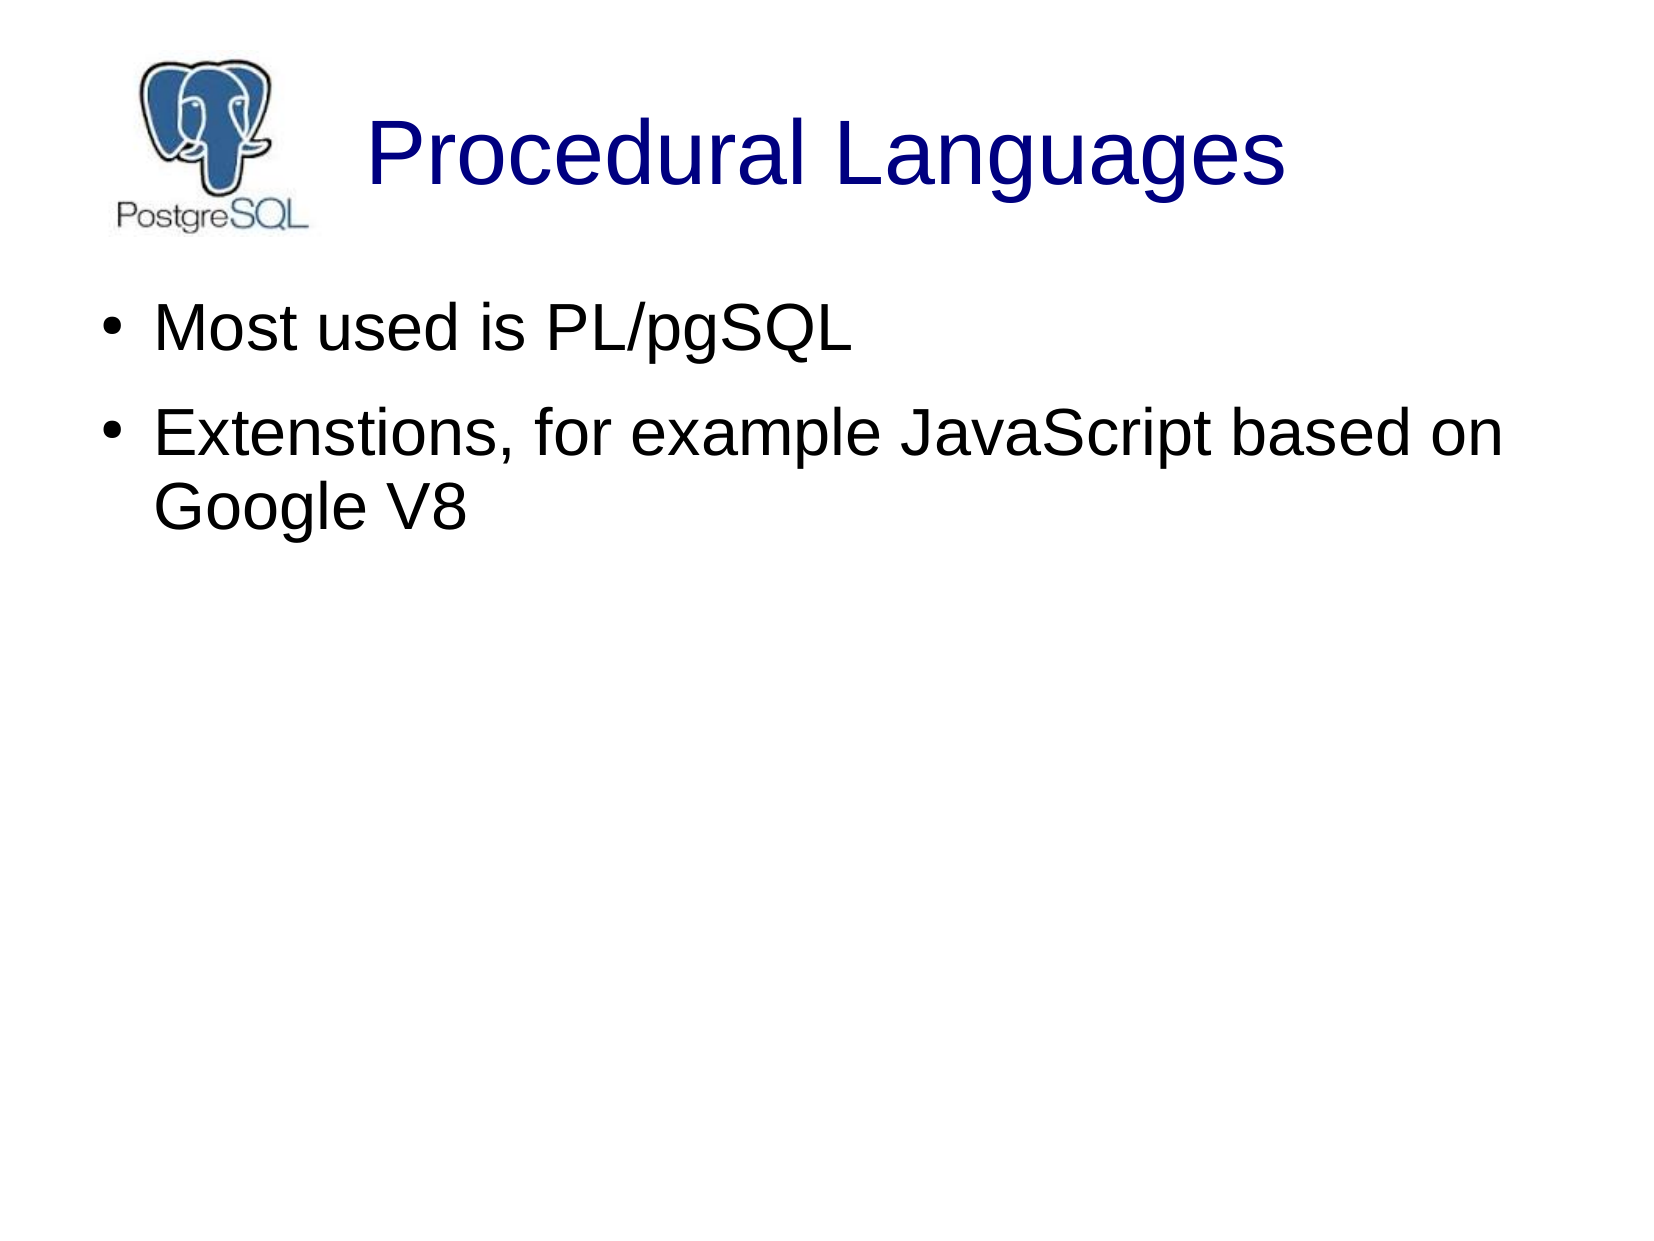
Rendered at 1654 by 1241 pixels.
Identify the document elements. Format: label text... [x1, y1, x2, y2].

picture [59, 50, 356, 237]
title Procedural Languages [82, 49, 1571, 257]
list Most used is PL/pgSQL Extenstions, for example JavaScript based on Google V8 [82, 290, 1538, 1010]
